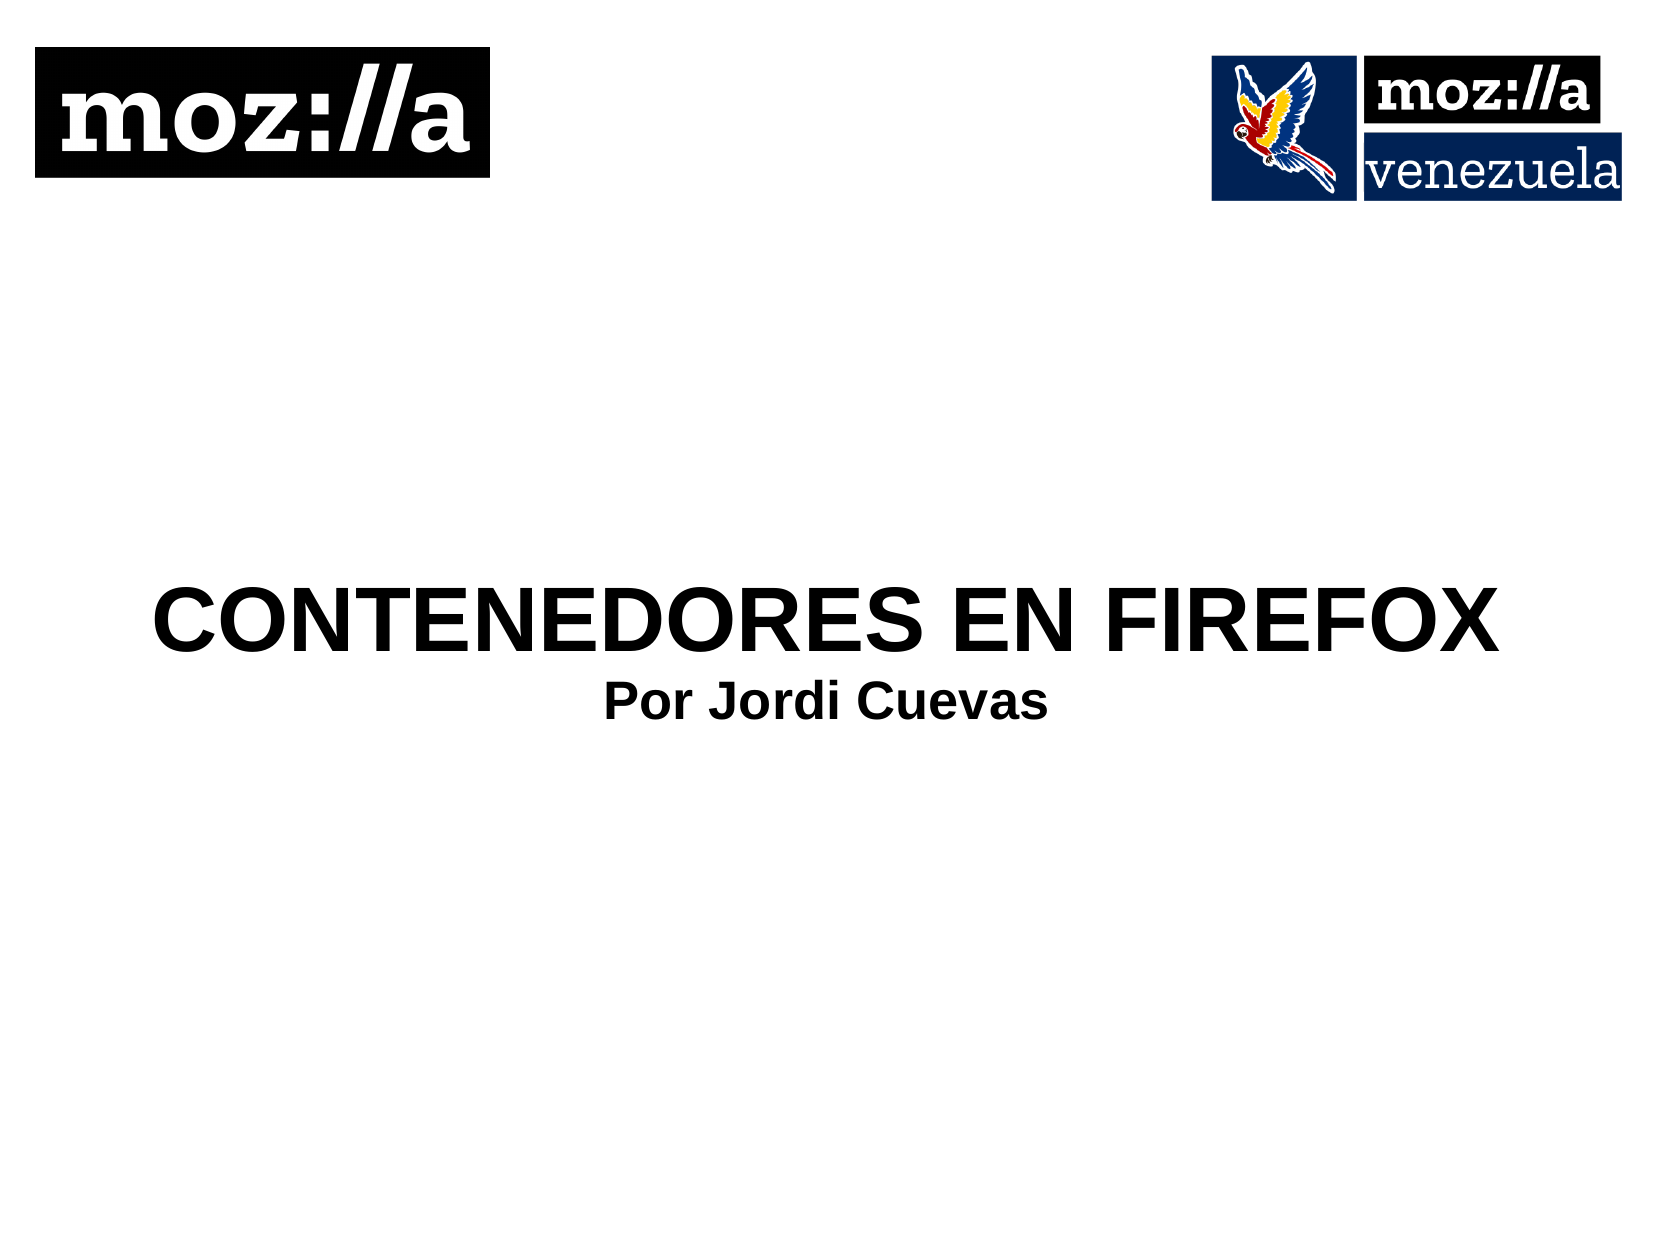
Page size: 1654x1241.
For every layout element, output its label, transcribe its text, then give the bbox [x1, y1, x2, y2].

picture [35, 47, 490, 178]
subtitle CONTENEDORES EN FIREFOX Por Jordi Cuevas [82, 290, 1571, 1010]
picture [1144, 0, 1654, 268]
